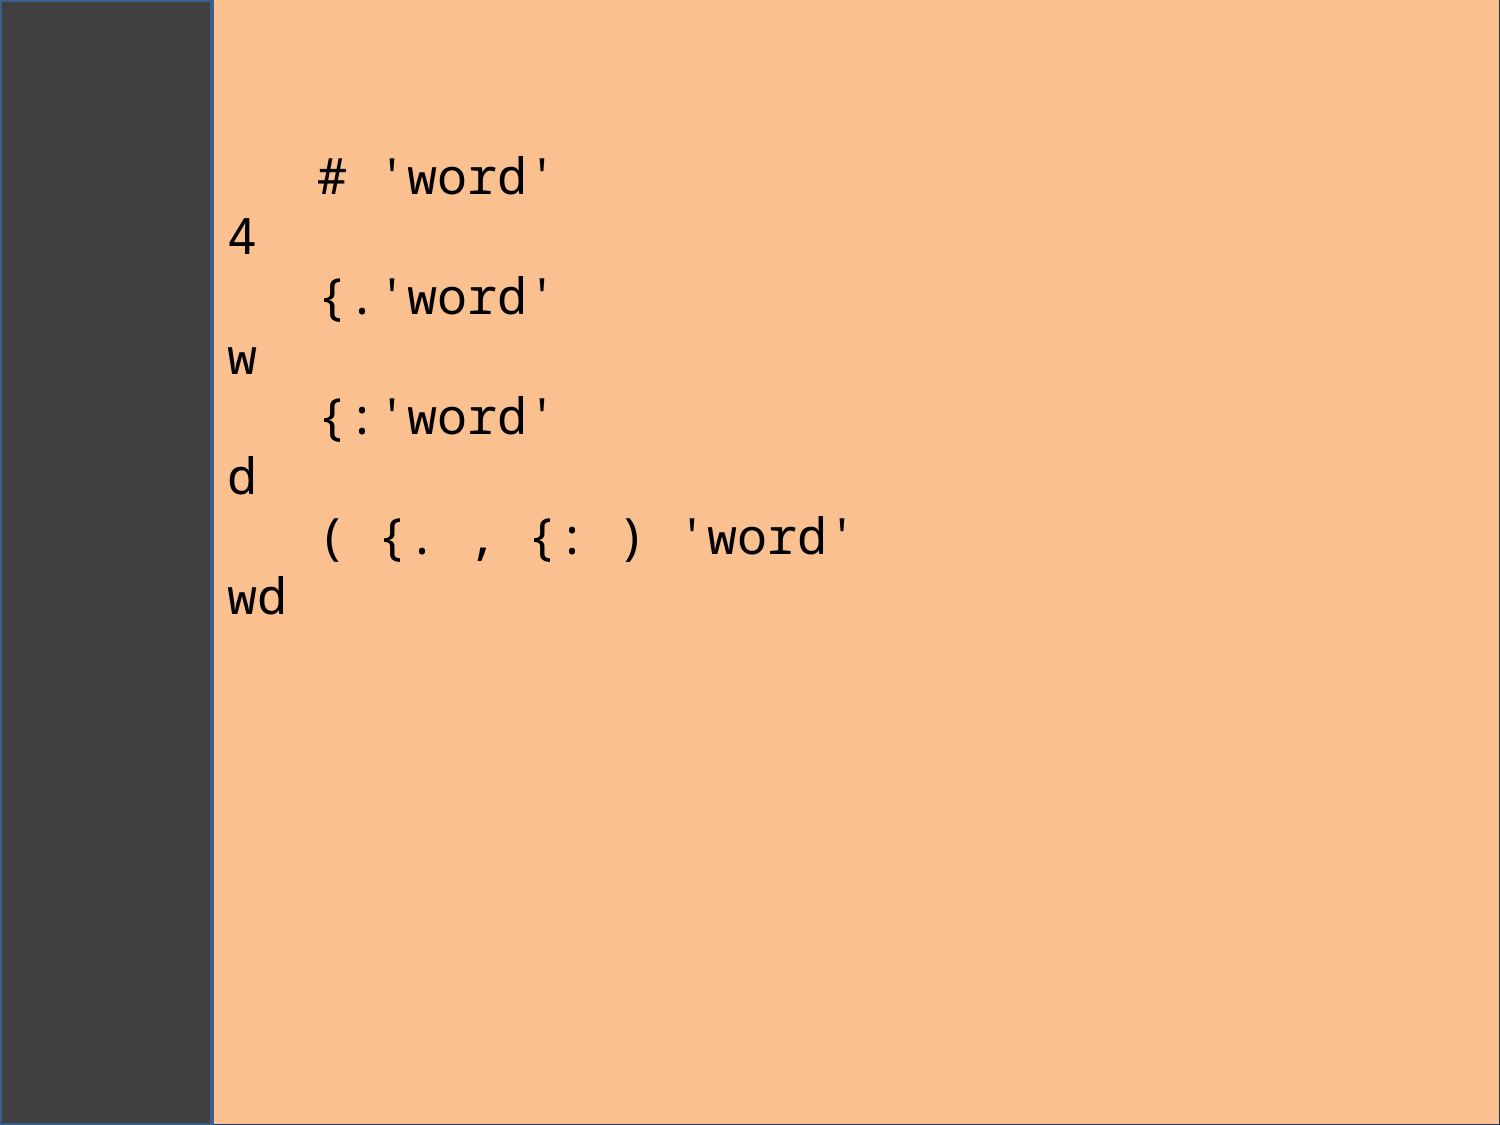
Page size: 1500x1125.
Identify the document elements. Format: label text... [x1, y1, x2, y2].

text_box # 'word' 4 {.'word' w {:'word' d ( {. , {: ) 'word' wd [213, 137, 1425, 633]
text_box [0, 0, 1500, 1125]
